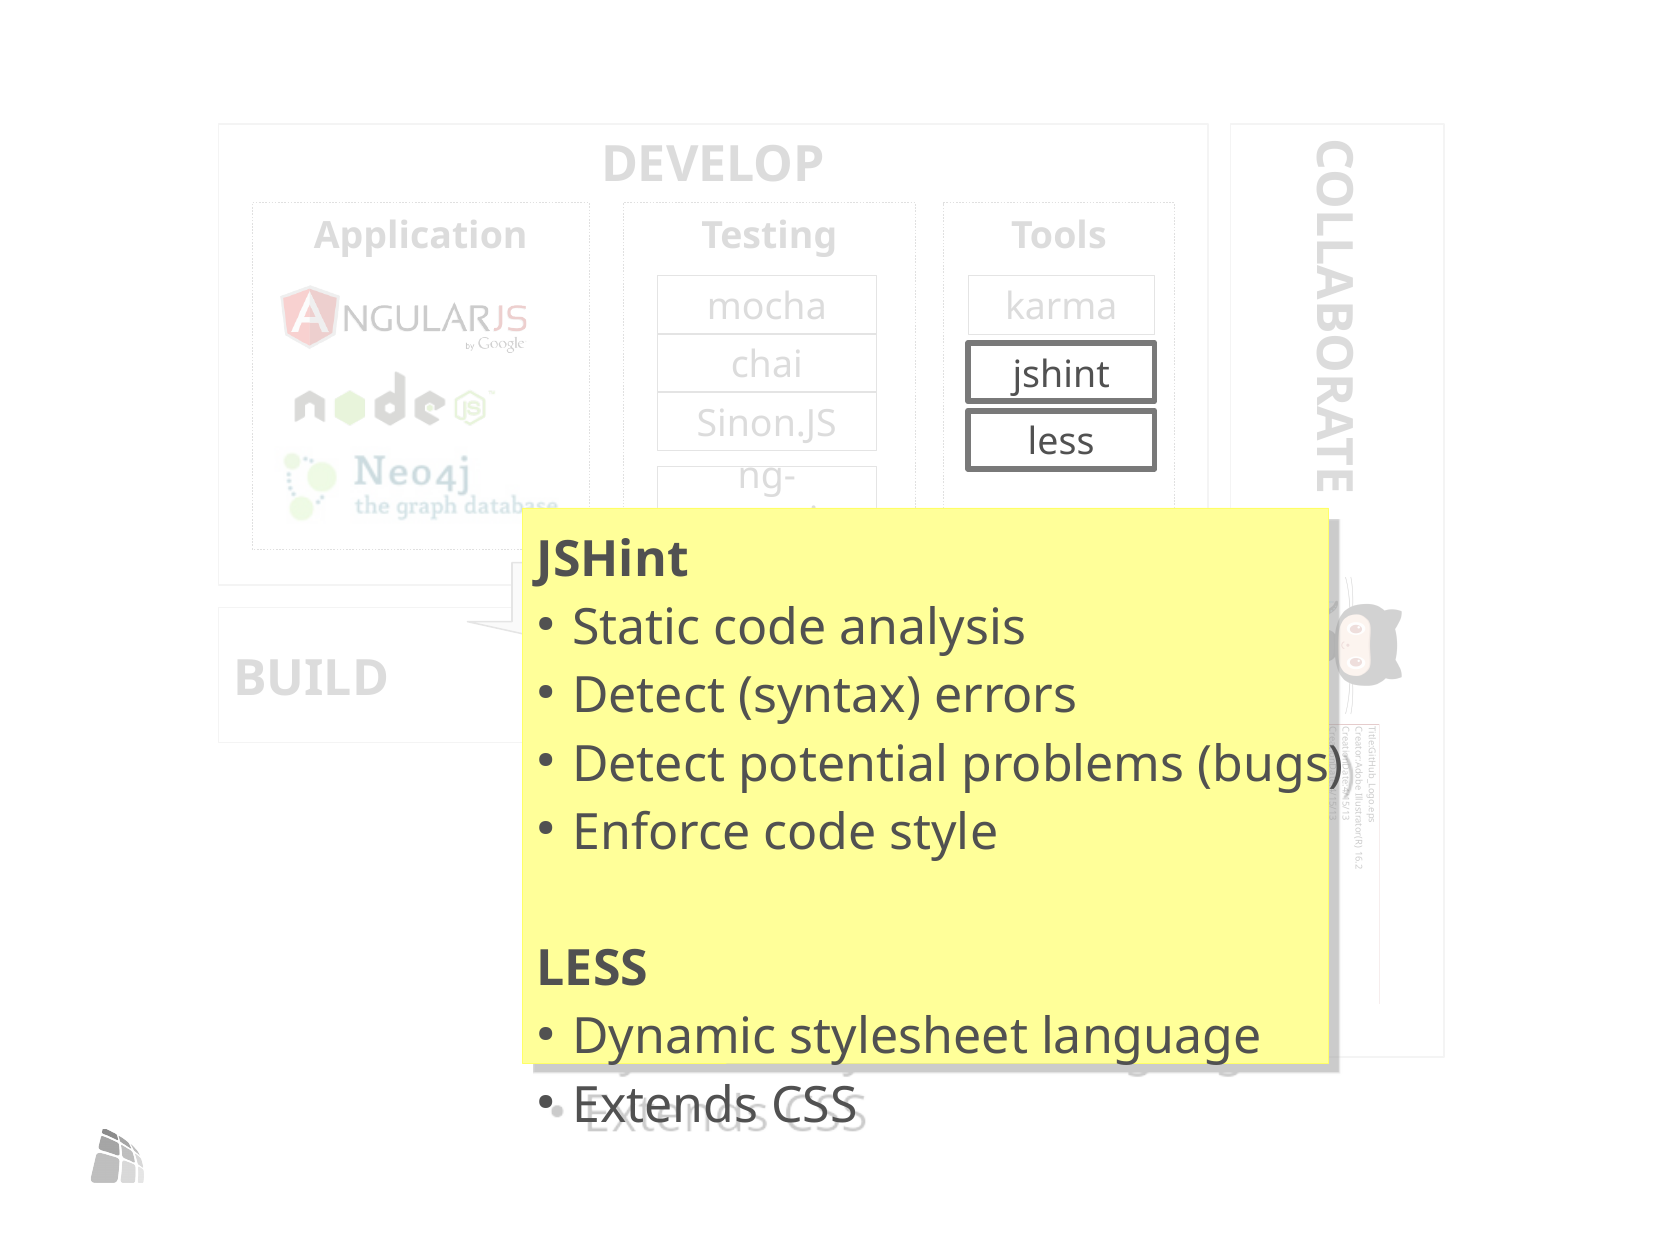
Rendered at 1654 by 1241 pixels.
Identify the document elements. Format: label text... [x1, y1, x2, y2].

picture [82, 1129, 144, 1183]
text_box [153, 94, 1512, 1063]
text_box less [968, 410, 1155, 469]
text_box jshint [968, 342, 1155, 402]
text_box JSHint Static code analysis Detect (syntax) errors Detect potential problems (bugs) Enforce code style LESS Dynamic stylesheet language Extends CSS [522, 507, 1329, 1063]
